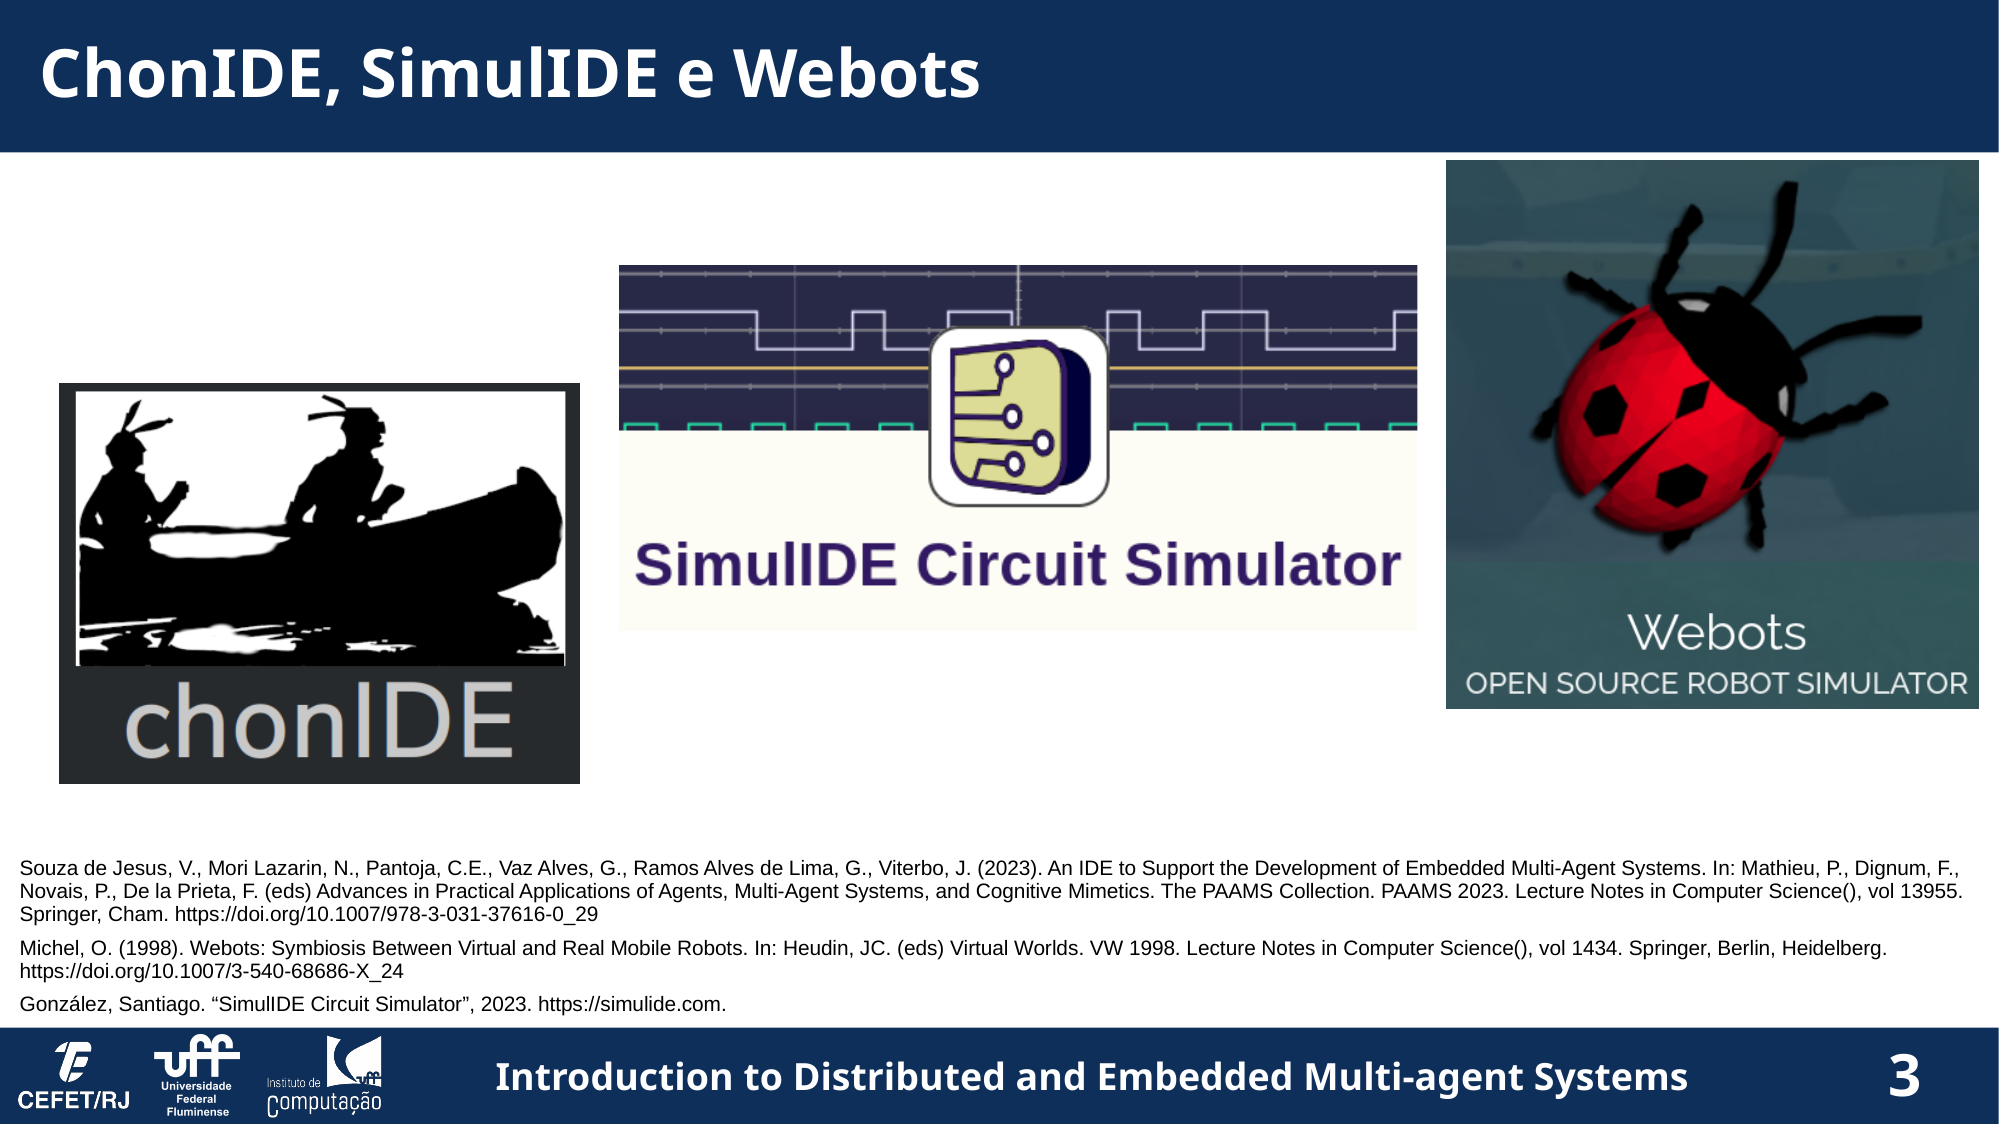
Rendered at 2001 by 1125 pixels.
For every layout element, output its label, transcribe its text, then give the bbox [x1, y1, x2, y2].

picture [18, 1027, 129, 1125]
text_box ChonIDE, SimulIDE e Webots [25, 23, 1684, 443]
picture [1446, 160, 1979, 709]
picture [619, 265, 1418, 631]
picture [59, 383, 580, 784]
picture [265, 1033, 383, 1118]
text_box Souza de Jesus, V., Mori Lazarin, N., Pantoja, C.E., Vaz Alves, G., Ramos Alves de Lima, G., Viterbo, J. (2023). An IDE to Support the Development of Embedded Multi-Agent Systems. In: Mathieu, P., Dignum, F., Novais, P., De la Prieta, F. (eds) Advances in Practical Applications of Agents, Multi-Agent Systems, and Cognitive Mimetics. The PAAMS Collection. PAAMS 2023. Lecture Notes in Computer Science(), vol 13955. Springer, Cham. https://doi.org/10.1007/978-3-031-37616-0_29 Michel, O. (1998). Webots: Symbiosis Between Virtual and Real Mobile Robots. In: Heudin, JC. (eds) Virtual Worlds. VW 1998. Lecture Notes in Computer Science(), vol 1434. Springer, Berlin, Heidelberg. https://doi.org/10.1007/3-540-68686-X_24 González, Santiago. “SimulIDE Circuit Simulator”, 2023. https://simulide.com. [4, 849, 1979, 1027]
picture [153, 1033, 241, 1121]
